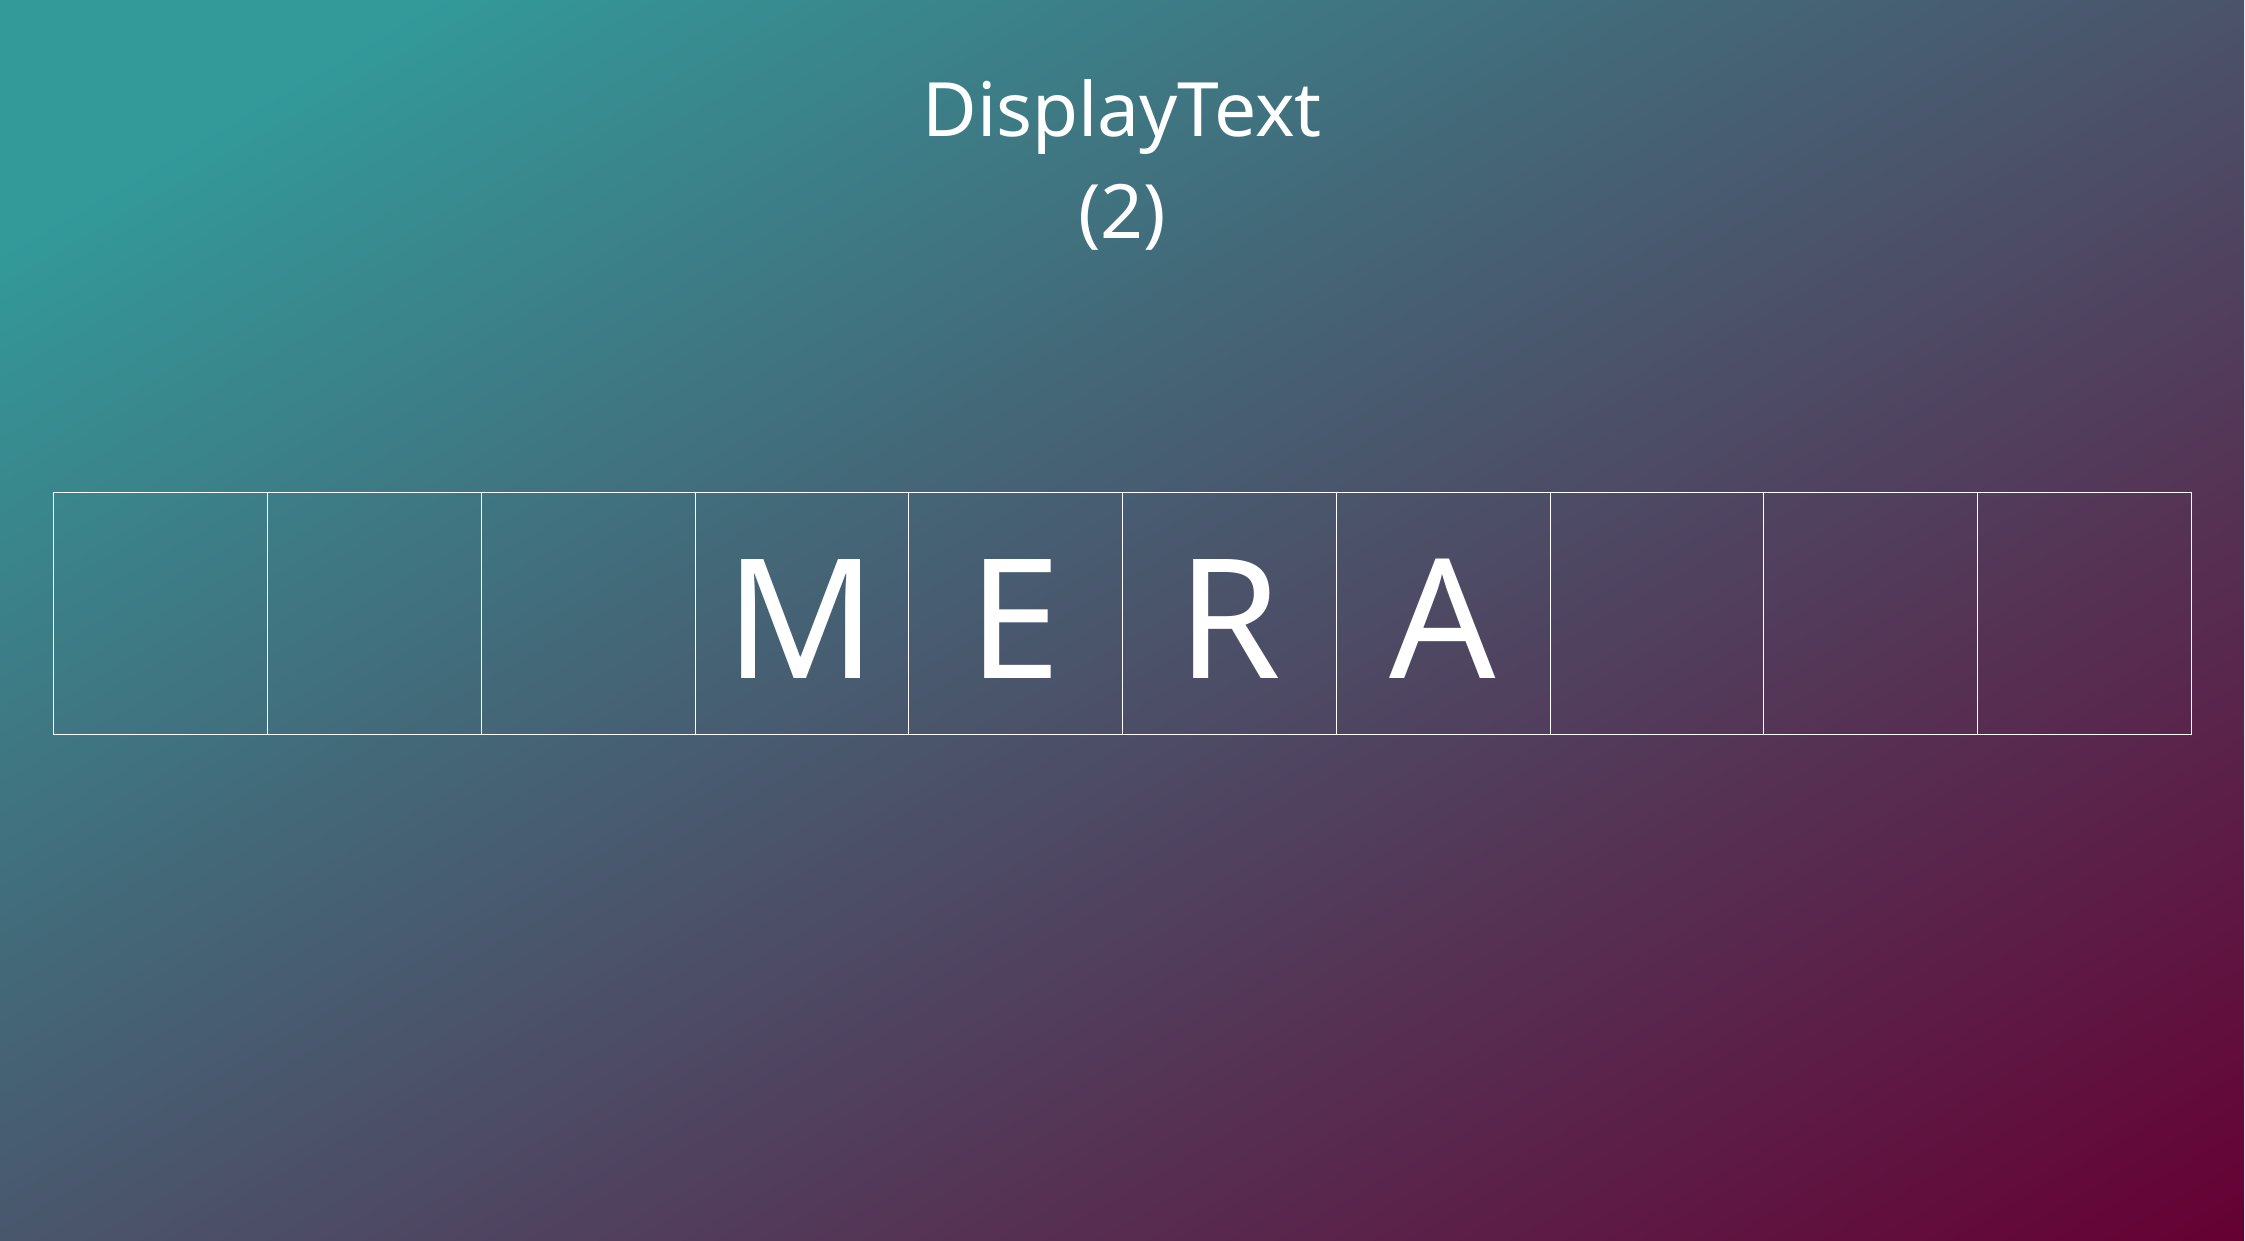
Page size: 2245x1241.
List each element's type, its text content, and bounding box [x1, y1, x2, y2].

table_header [1551, 493, 1763, 734]
table_header [482, 493, 695, 734]
text_box DisplayText (2) [856, 49, 1388, 166]
table_header [268, 493, 481, 734]
table_header [1978, 493, 2191, 734]
table_header E [909, 493, 1122, 734]
table_header [1764, 493, 1977, 734]
table_header M [696, 493, 908, 734]
table_header A [1337, 493, 1550, 734]
table_header [54, 493, 267, 734]
table_header R [1123, 493, 1336, 734]
